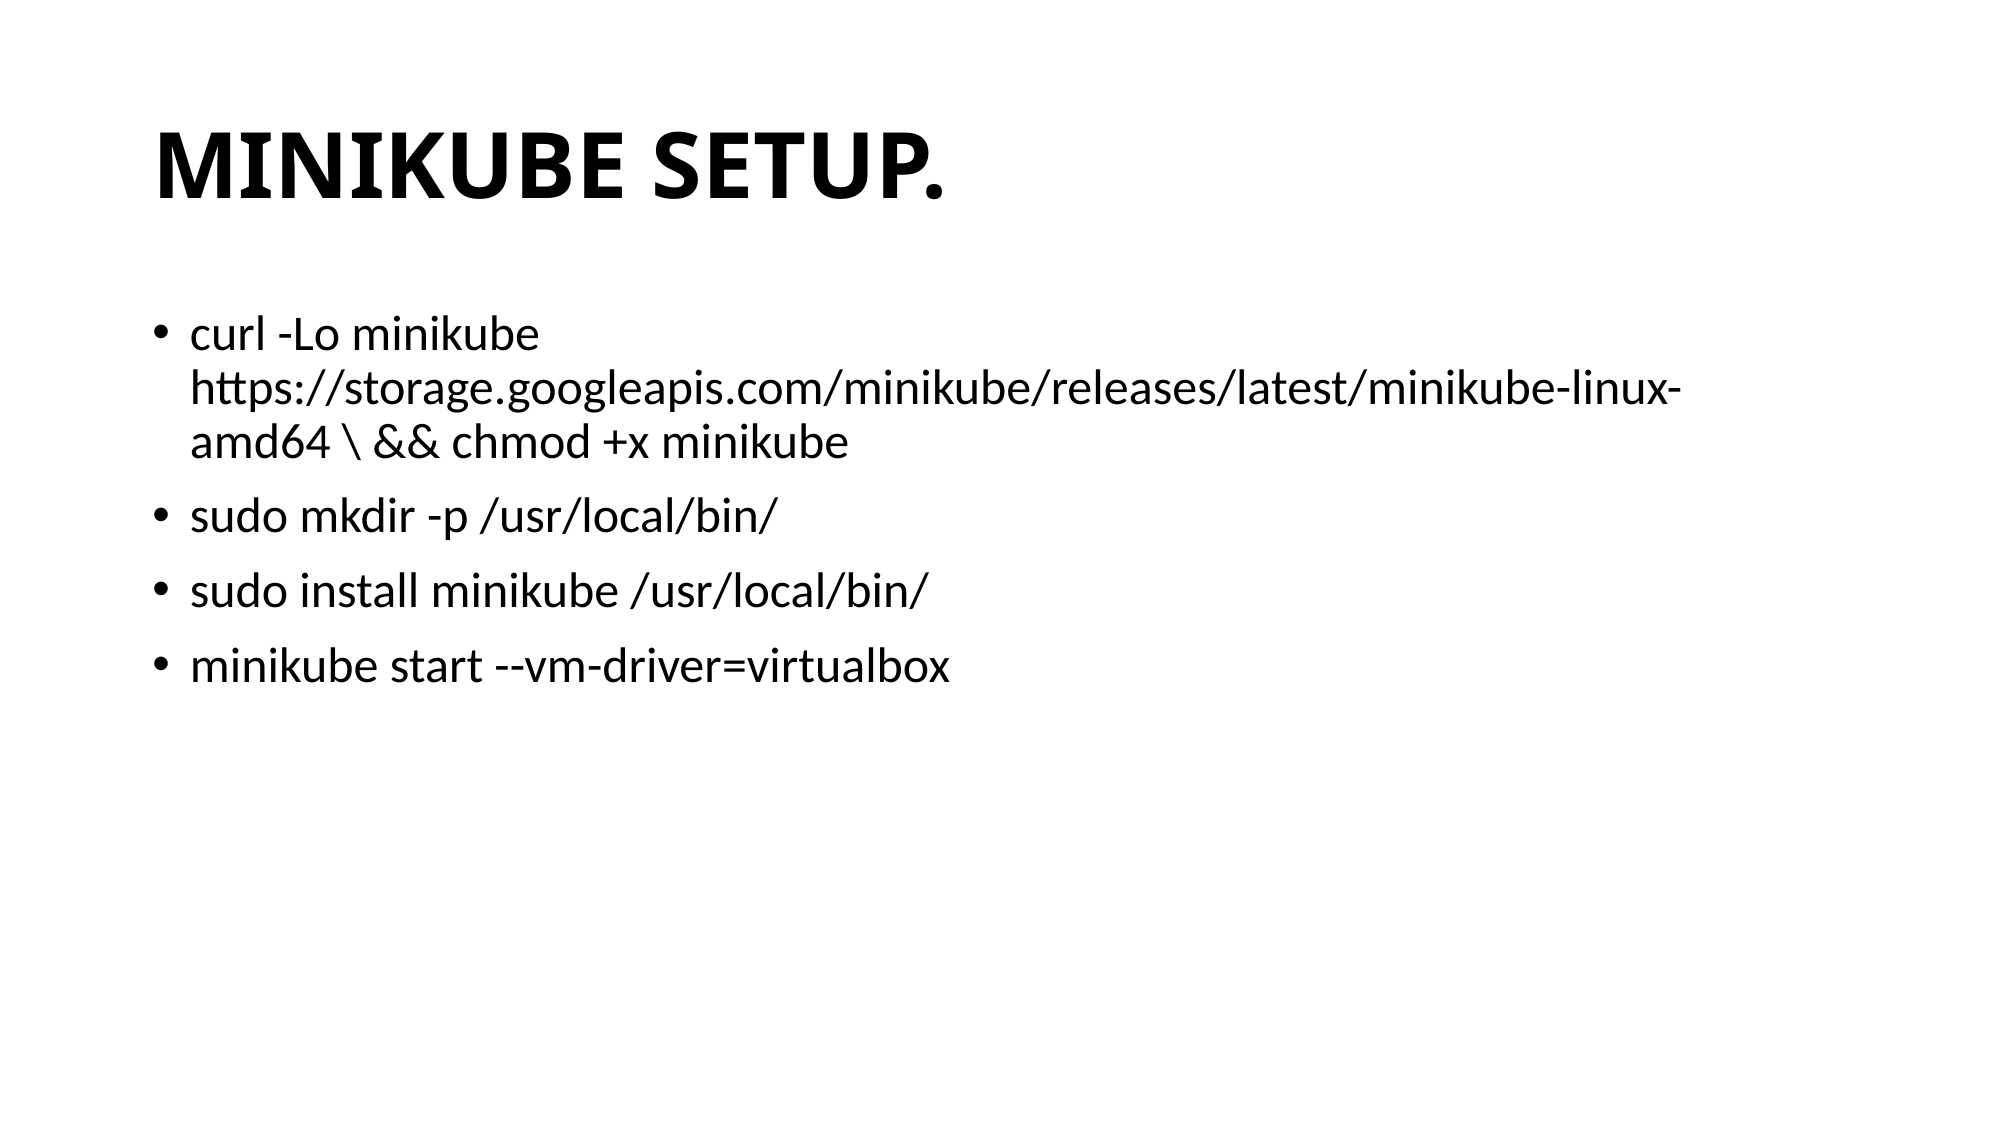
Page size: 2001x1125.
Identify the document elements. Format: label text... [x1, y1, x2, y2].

title MINIKUBE SETUP. [137, 59, 1863, 278]
list curl -Lo minikube https://storage.googleapis.com/minikube/releases/latest/minikube-linux-amd64 \ && chmod +x minikube sudo mkdir -p /usr/local/bin/ sudo install minikube /usr/local/bin/ minikube start --vm-driver=virtualbox [137, 299, 1863, 1014]
